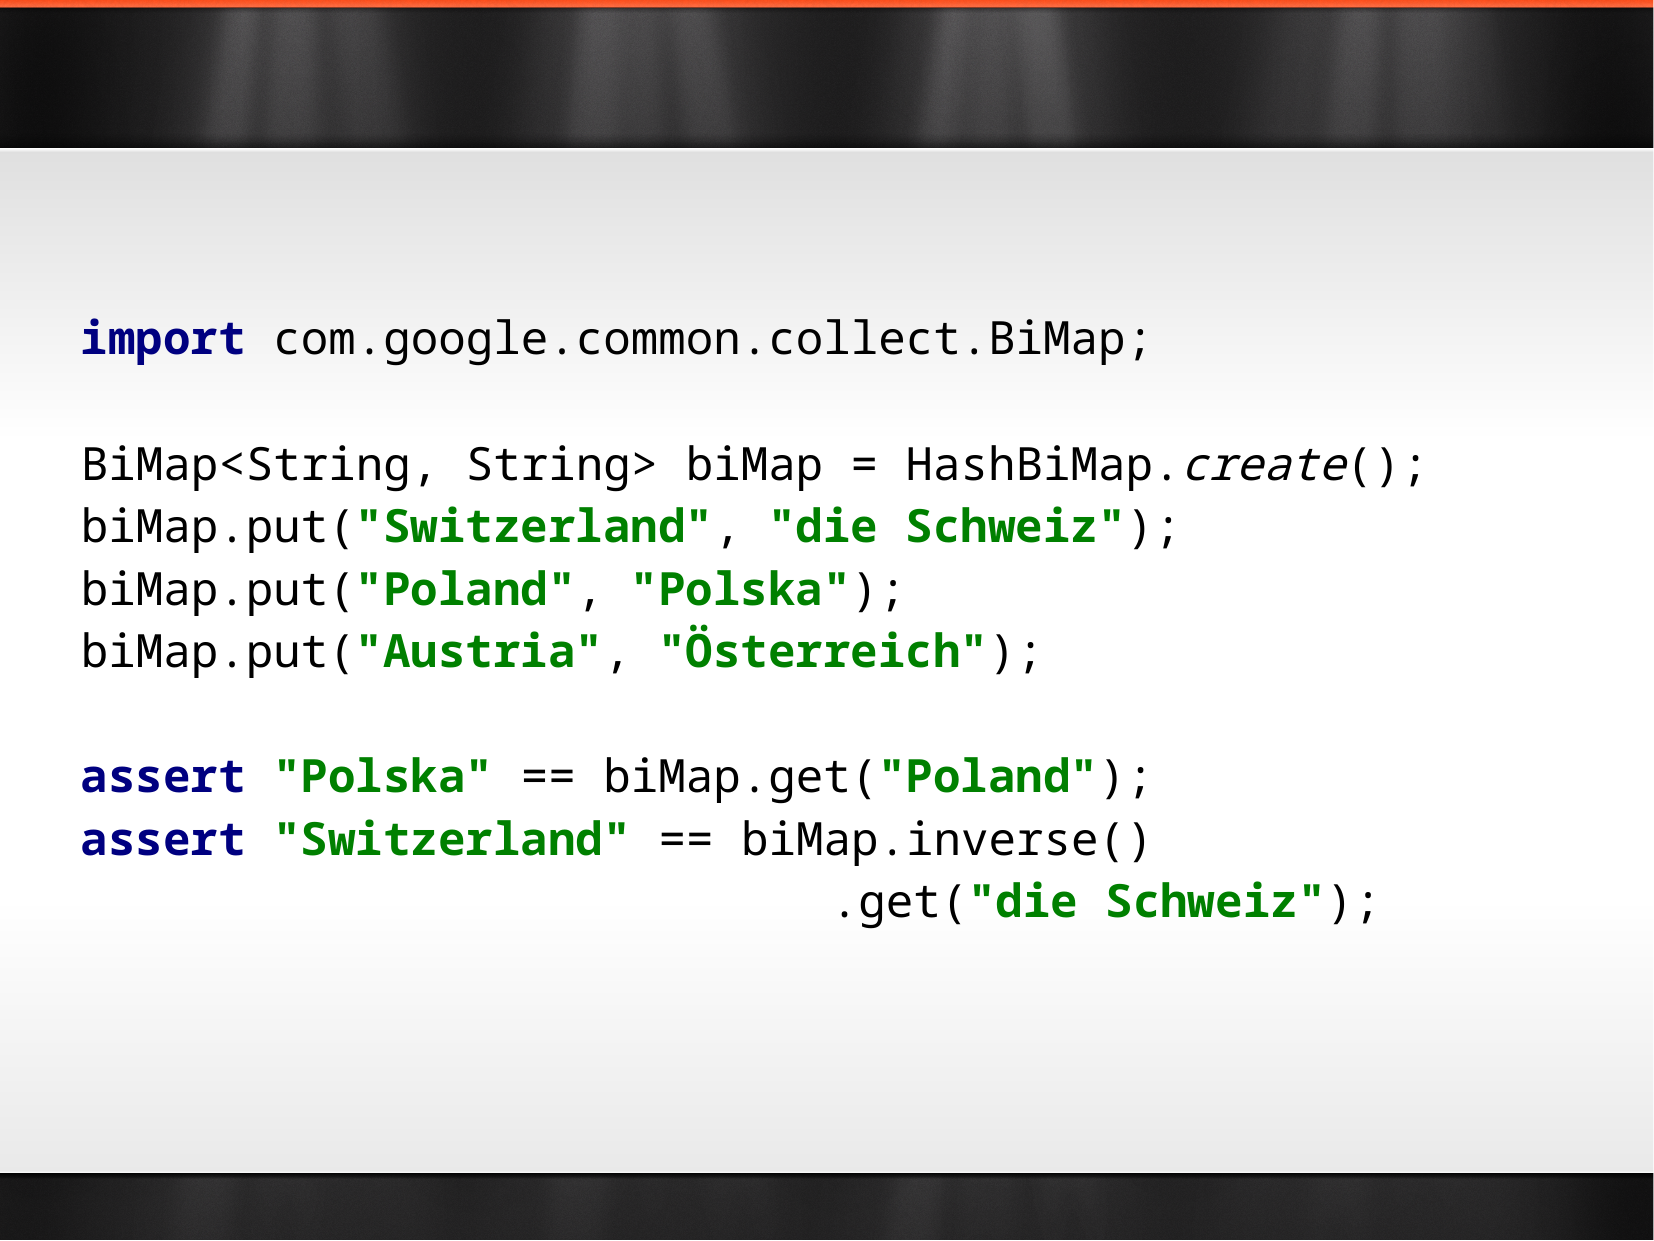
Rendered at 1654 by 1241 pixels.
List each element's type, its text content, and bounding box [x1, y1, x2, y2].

subtitle import com.google.common.collect.BiMap; BiMap<String, String> biMap = HashBiMap.create(); biMap.put("Switzerland", "die Schweiz"); biMap.put("Poland", "Polska"); biMap.put("Austria", "Österreich"); assert "Polska" == biMap.get("Poland"); assert "Switzerland" == biMap.inverse() .get("die Schweiz"); [80, 305, 1654, 1125]
picture [0, 0, 1654, 1240]
